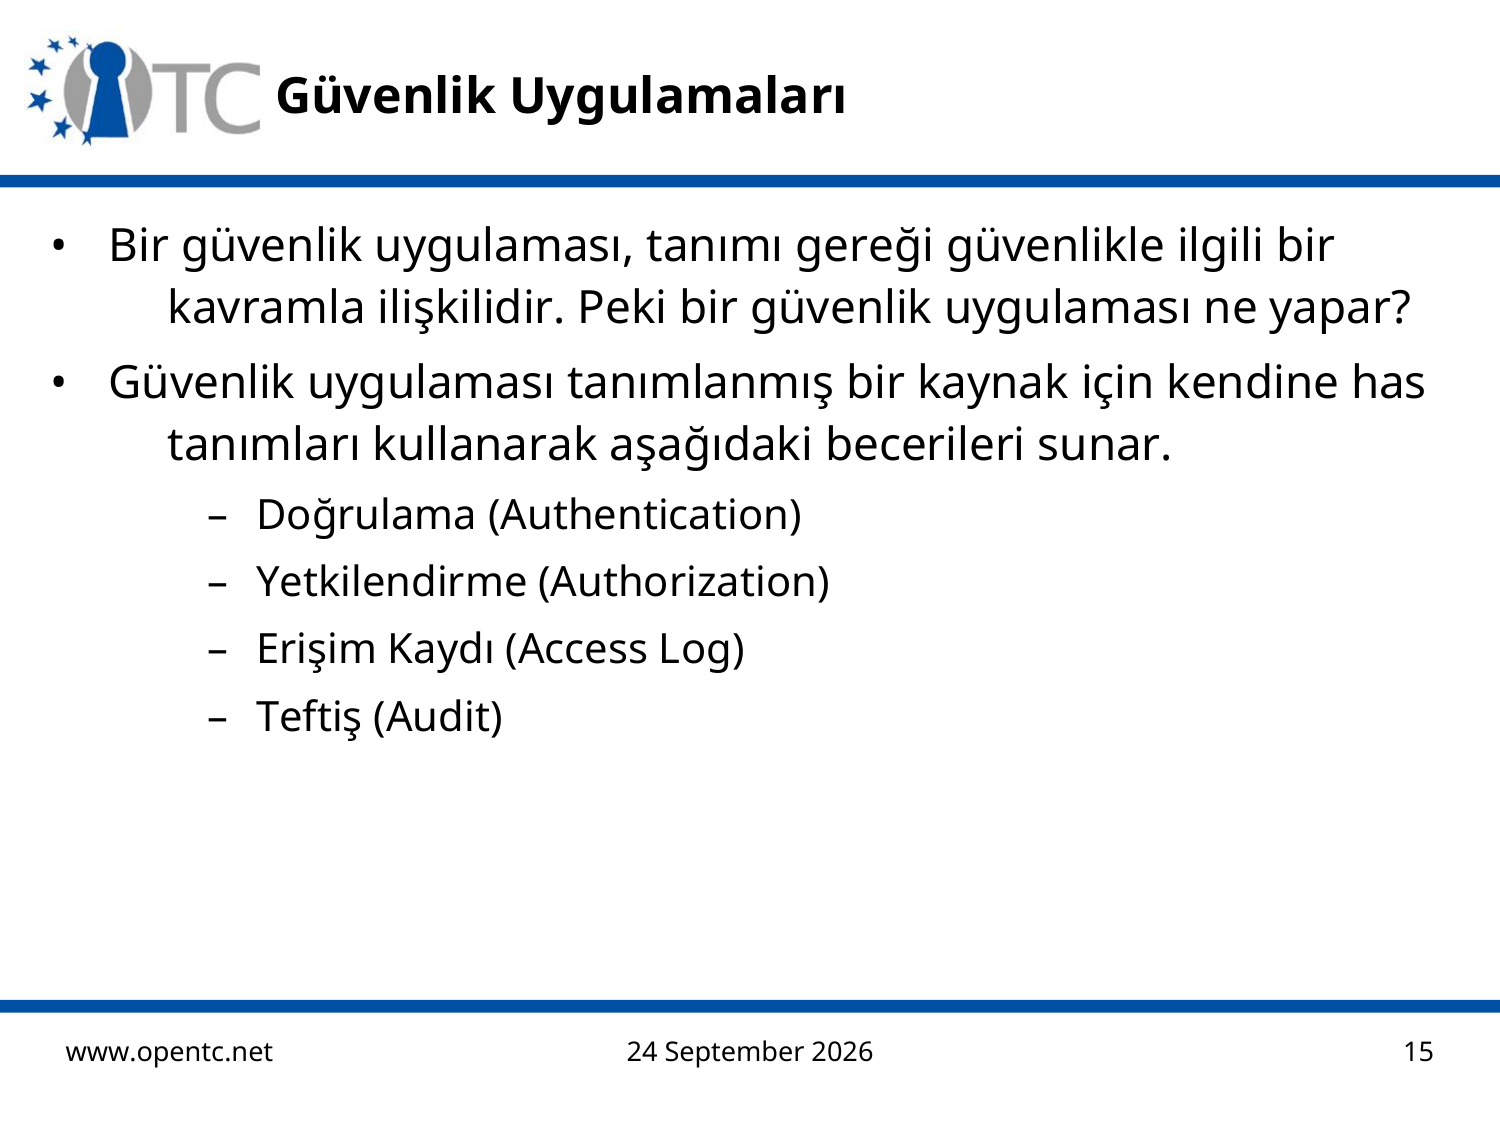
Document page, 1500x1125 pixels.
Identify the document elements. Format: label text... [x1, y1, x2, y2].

list Bir güvenlik uygulaması, tanımı gereği güvenlikle ilgili bir kavramla ilişkilidir. Peki bir güvenlik uygulaması ne yapar? Güvenlik uygulaması tanımlanmış bir kaynak için kendine has tanımları kullanarak aşağıdaki becerileri sunar. Doğrulama (Authentication) Yetkilendirme (Authorization) Erişim Kaydı (Access Log) Teftiş (Audit) [50, 212, 1450, 888]
title Güvenlik Uygulamaları [275, 7, 1450, 181]
picture [24, 30, 263, 150]
